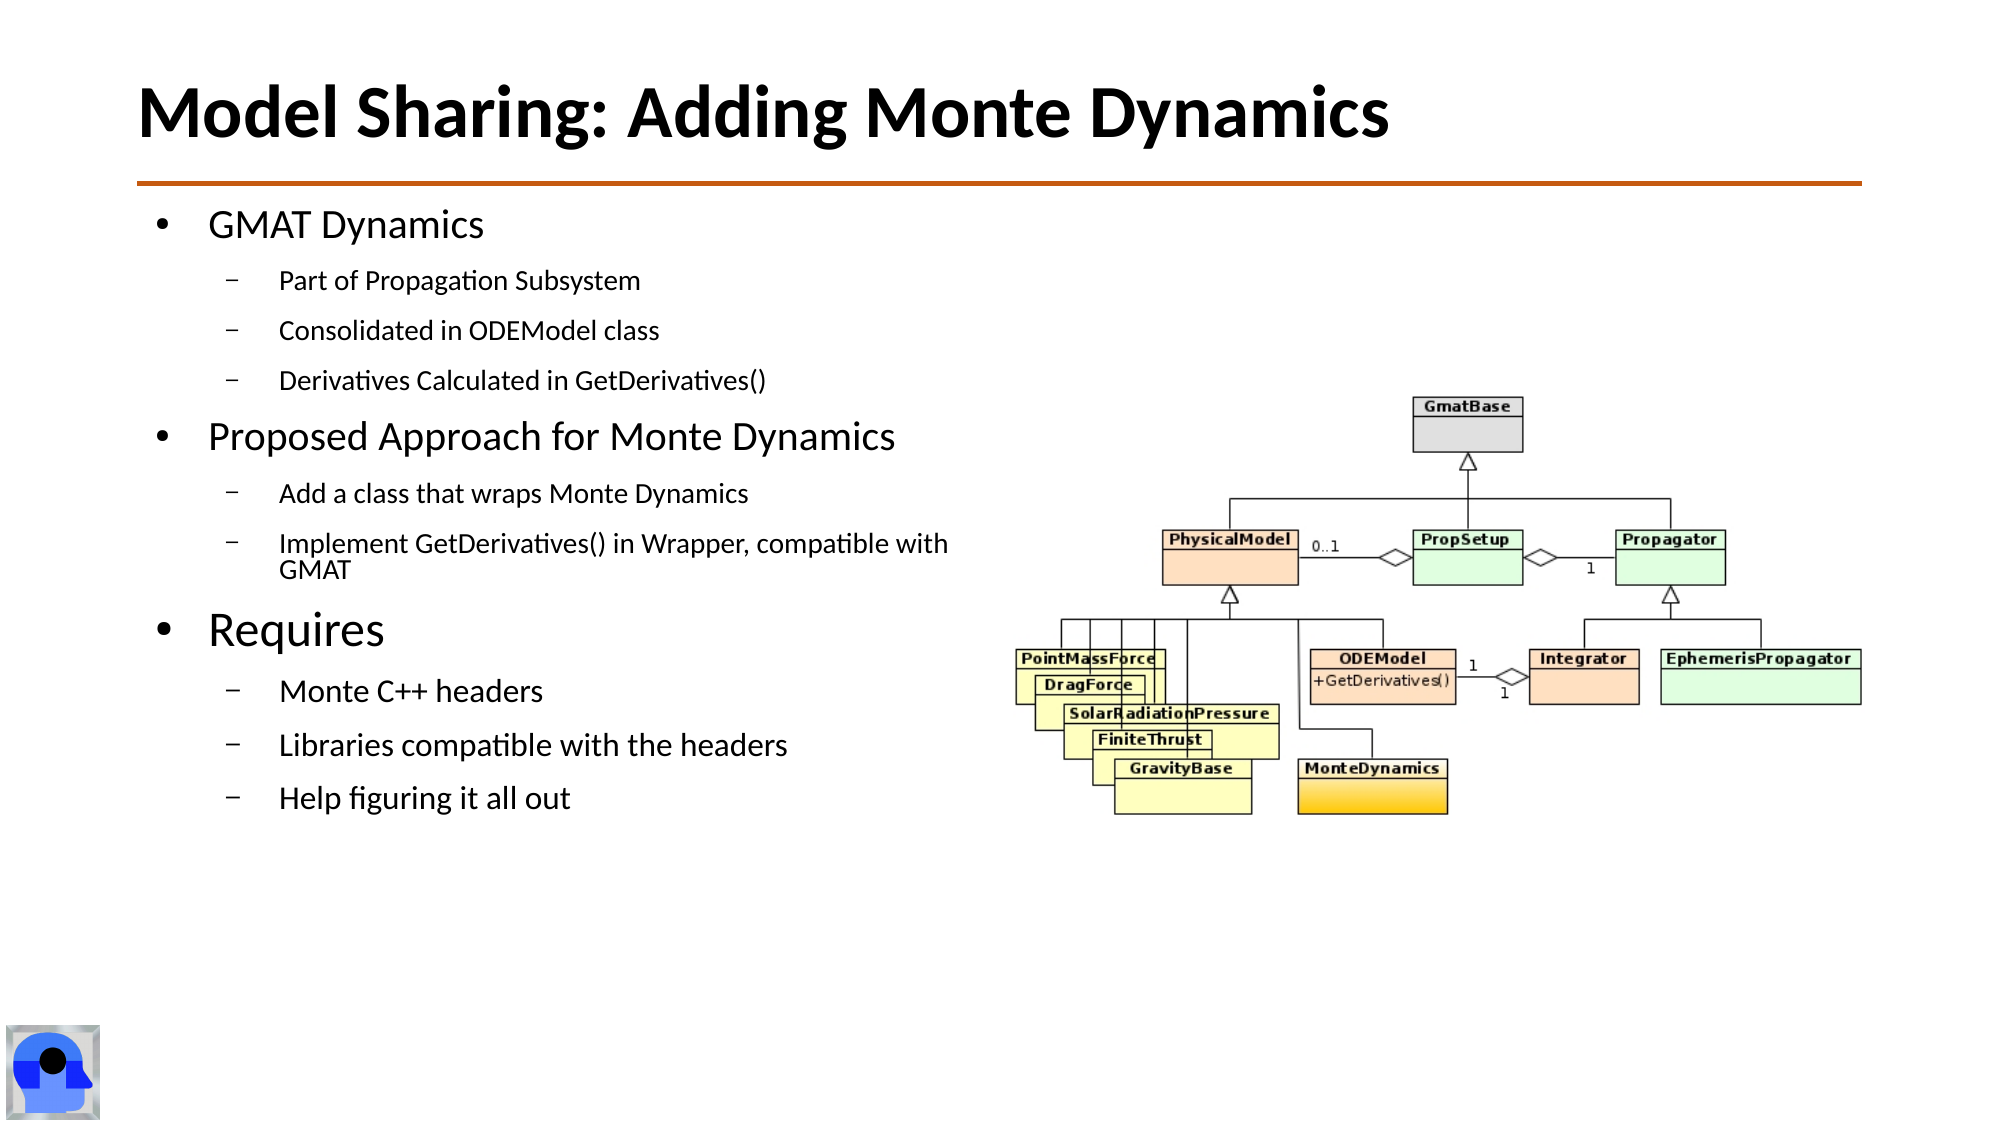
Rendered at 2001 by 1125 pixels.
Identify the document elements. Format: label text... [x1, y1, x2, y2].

list GMAT Dynamics Part of Propagation Subsystem Consolidated in ODEModel class Derivatives Calculated in GetDerivatives() Proposed Approach for Monte Dynamics Add a class that wraps Monte Dynamics Implement GetDerivatives() in Wrapper, compatible with GMAT Requires Monte C++ headers Libraries compatible with the headers Help figuring it all out [137, 208, 991, 1006]
title Model Sharing: Adding Monte Dynamics [137, 59, 1863, 179]
picture [6, 1025, 100, 1120]
picture [1013, 394, 1866, 819]
